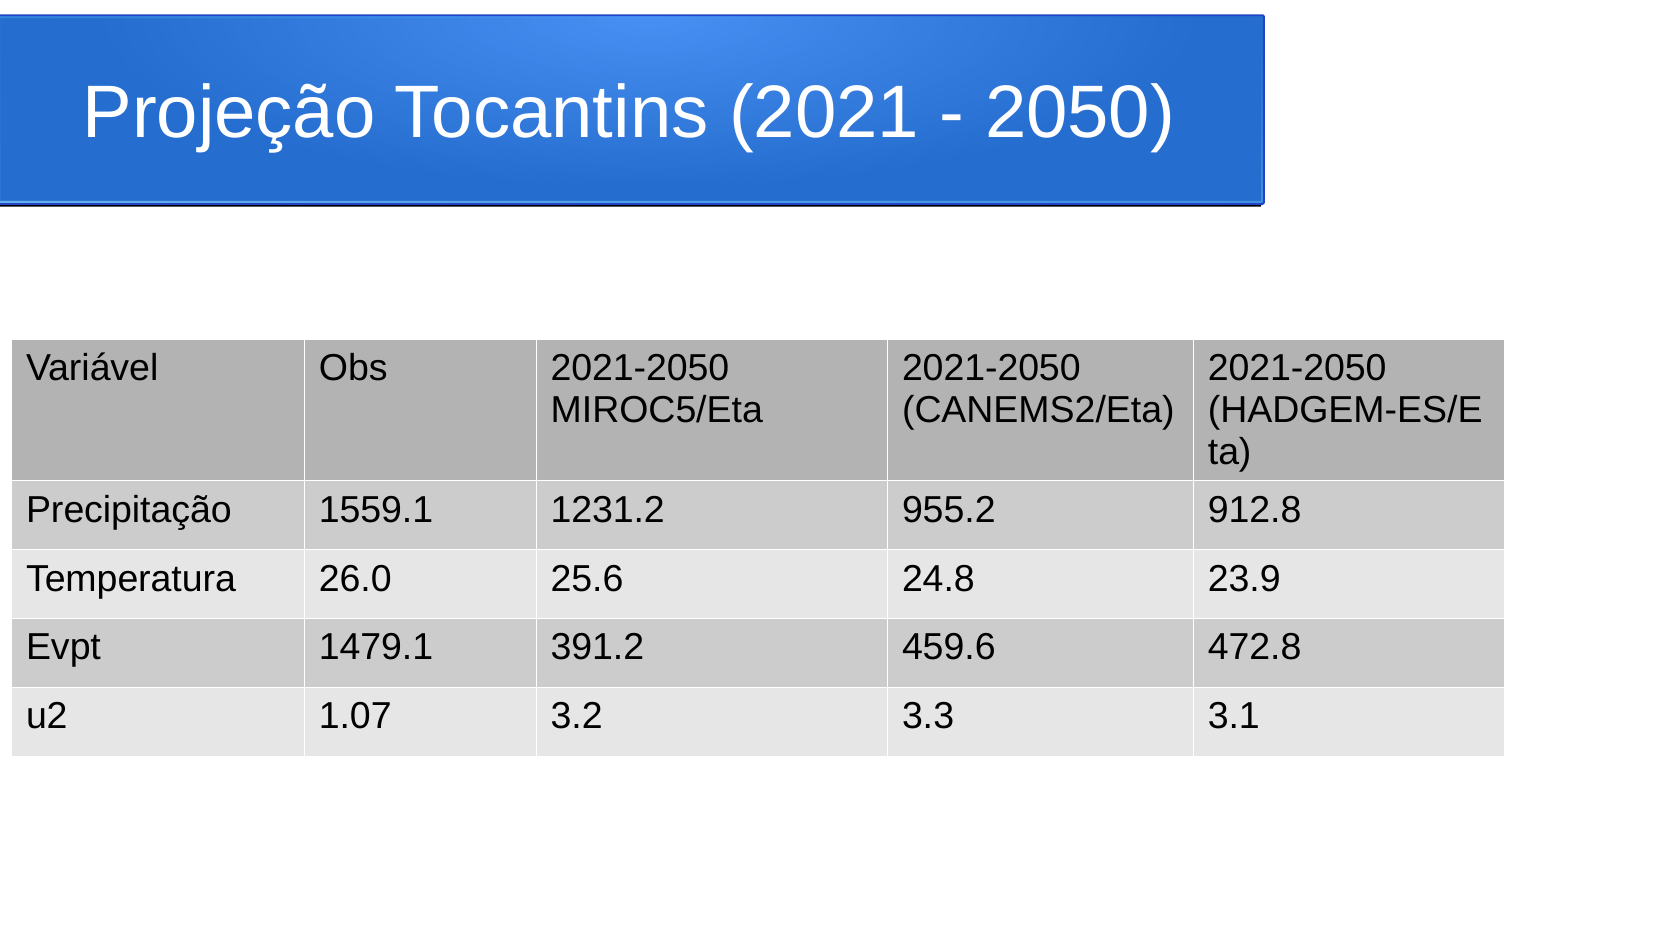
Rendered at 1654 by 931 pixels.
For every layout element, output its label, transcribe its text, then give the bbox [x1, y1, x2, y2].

table_cell 1559.1 [305, 481, 536, 549]
table_cell 1.07 [305, 688, 536, 756]
table_cell Temperatura [12, 550, 304, 618]
table_cell 26.0 [305, 550, 536, 618]
table_header 2021-2050 (CANEMS2/Eta) [888, 340, 1193, 480]
table_cell 24.8 [888, 550, 1193, 618]
table_cell 3.1 [1194, 688, 1504, 756]
table_header 2021-2050 MIROC5/Eta [537, 340, 887, 480]
table_cell 23.9 [1194, 550, 1504, 618]
table_cell 391.2 [537, 619, 887, 687]
table_cell 912.8 [1194, 481, 1504, 549]
table_cell 1231.2 [537, 481, 887, 549]
table_cell Evpt [12, 619, 304, 687]
table_cell 472.8 [1194, 619, 1504, 687]
table_header Obs [305, 340, 536, 480]
table_cell Precipitação [12, 481, 304, 549]
table_cell u2 [12, 688, 304, 756]
table_cell 3.3 [888, 688, 1193, 756]
title Projeção Tocantins (2021 - 2050) [82, 29, 1235, 196]
table_cell 459.6 [888, 619, 1193, 687]
table_cell 955.2 [888, 481, 1193, 549]
table_cell 25.6 [537, 550, 887, 618]
table_cell 1479.1 [305, 619, 536, 687]
table_header Variável [12, 340, 304, 480]
table_cell 3.2 [537, 688, 887, 756]
table_header 2021-2050 (HADGEM-ES/Eta) [1194, 340, 1504, 480]
